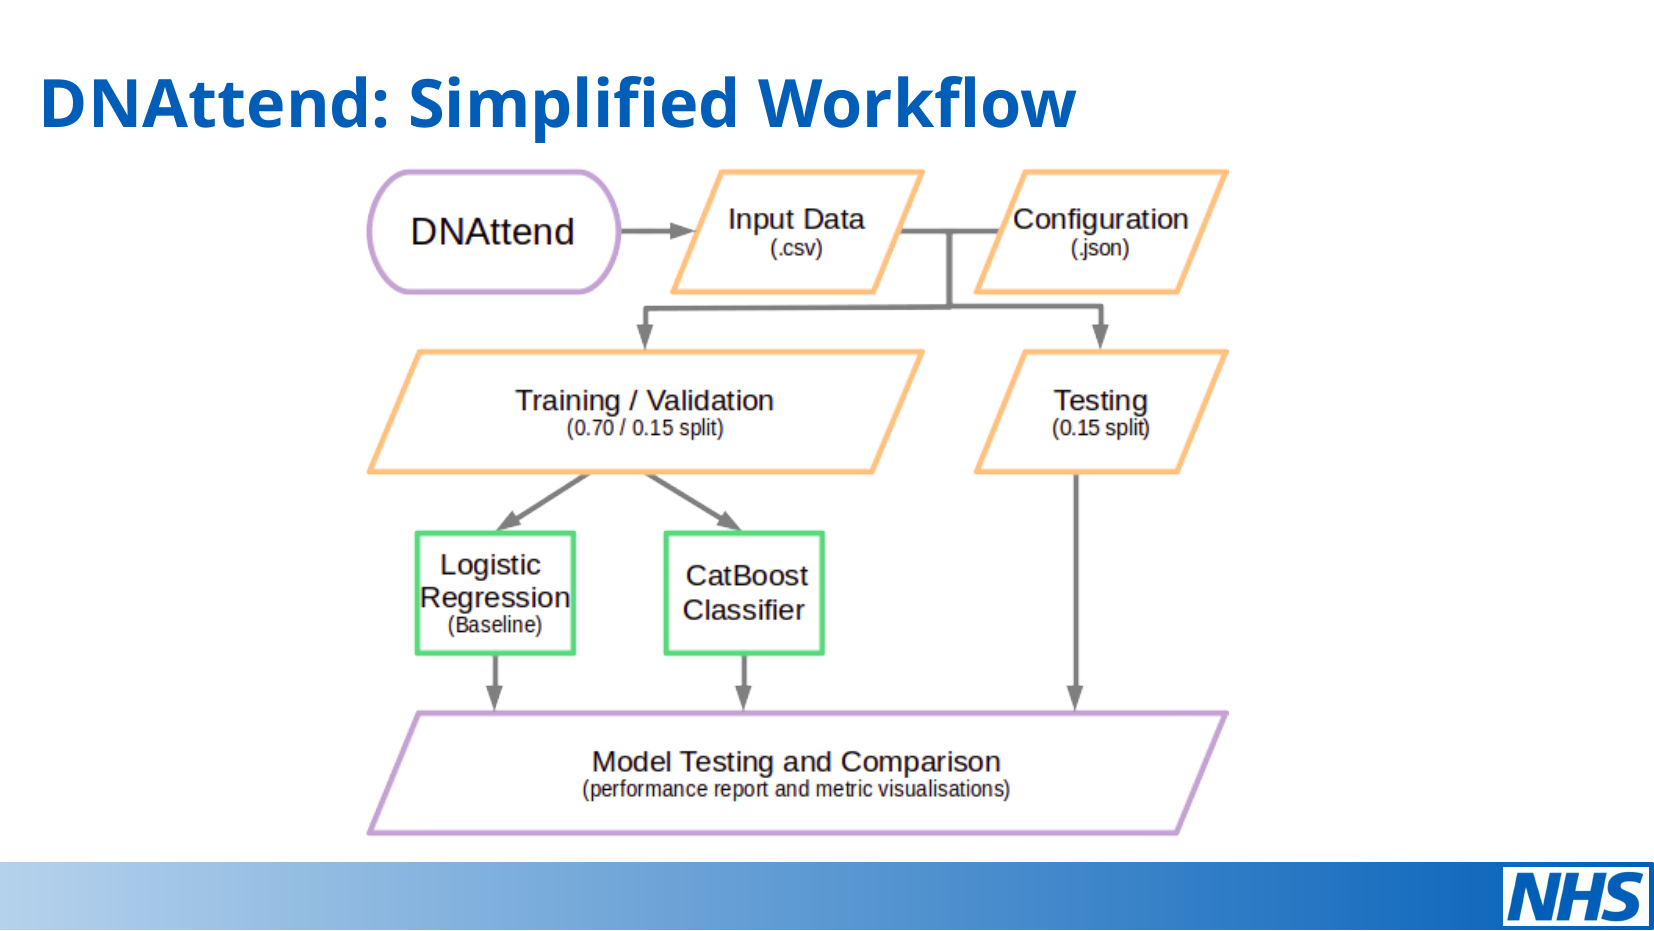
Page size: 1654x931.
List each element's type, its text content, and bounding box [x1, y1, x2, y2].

text_box [0, 862, 1654, 930]
text_box DNAttend: Simplified Workflow [23, 15, 1630, 196]
picture [1503, 867, 1649, 926]
picture [365, 165, 1229, 839]
